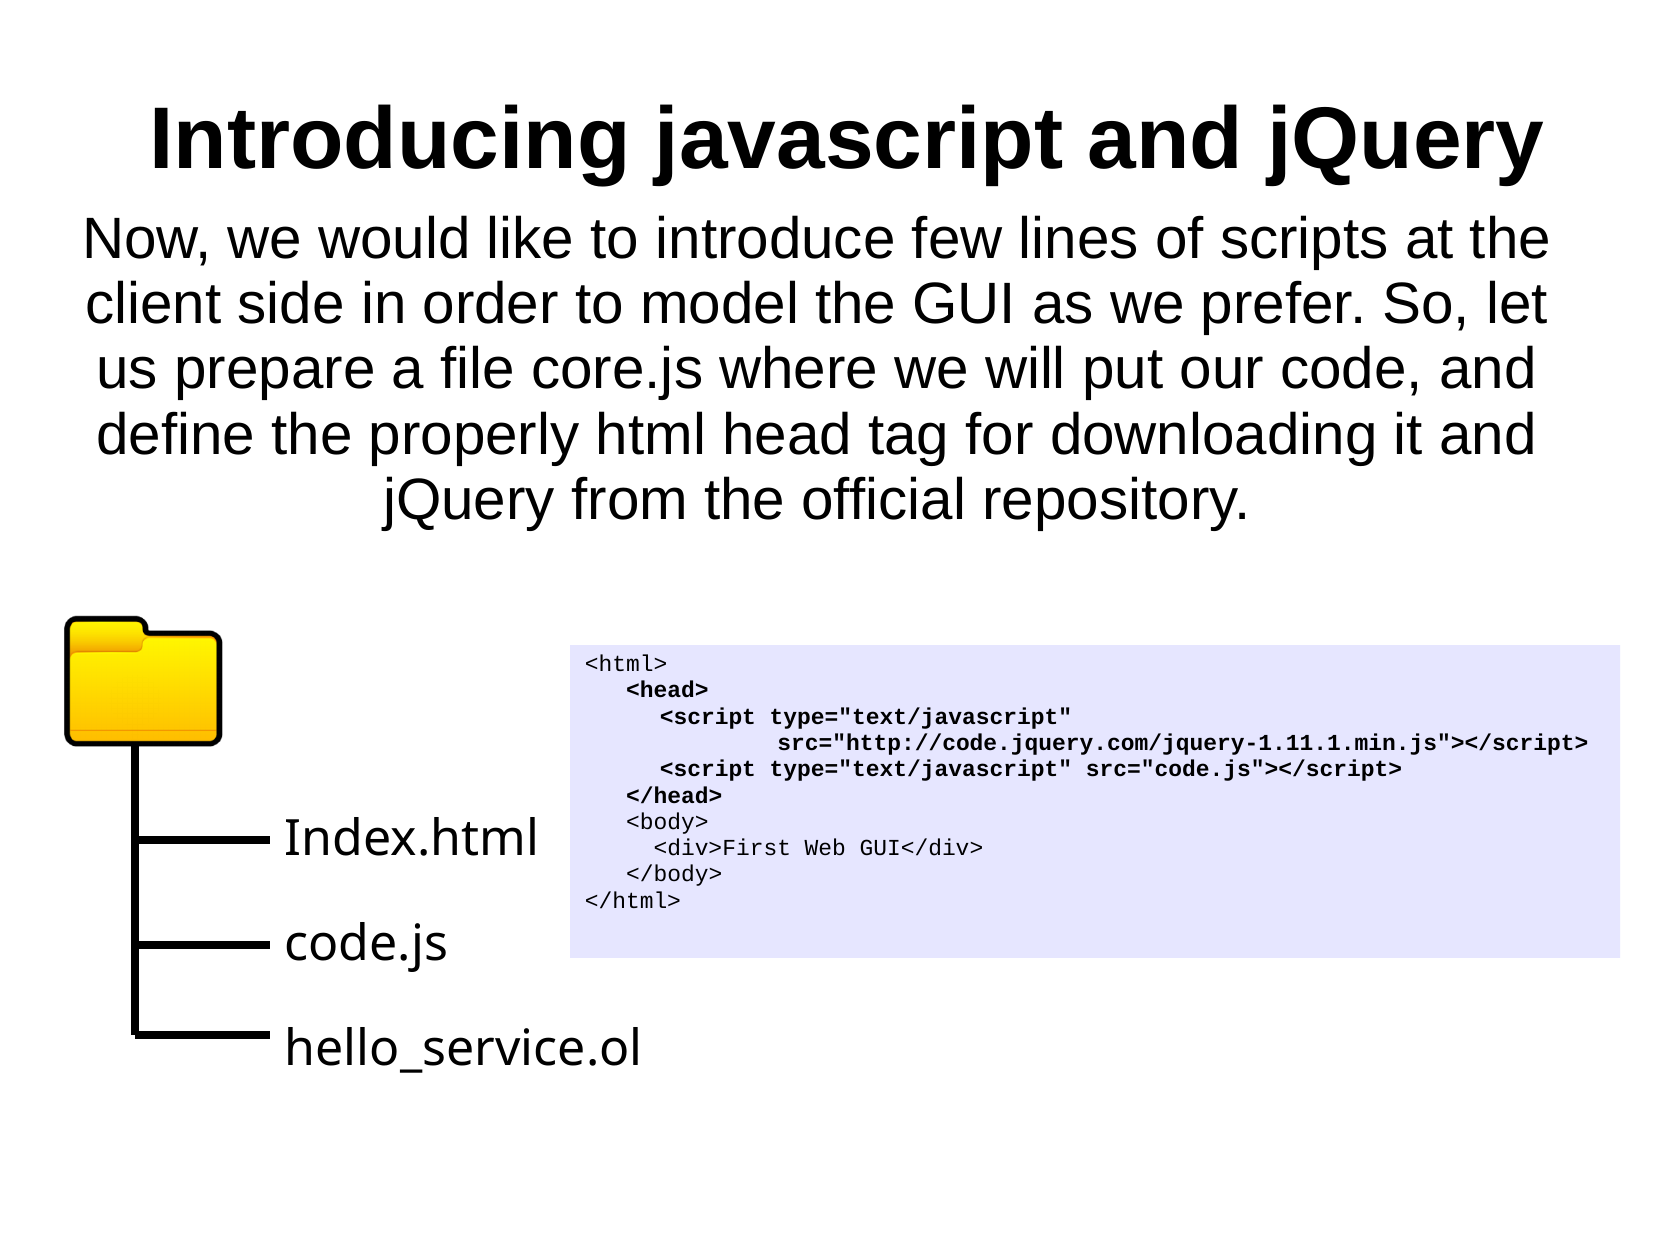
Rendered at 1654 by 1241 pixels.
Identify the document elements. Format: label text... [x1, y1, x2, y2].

text_box Index.html [270, 795, 570, 871]
text_box Now, we would like to introduce few lines of scripts at the client side in order to model the GUI as we prefer. So, let us prepare a file core.js where we will put our code, and define the properly html head tag for downloading it and jQuery from the official repository. [60, 198, 1576, 616]
text_box <html> <head> <script type="text/javascript" src="http://code.jquery.com/jquery-1.11.1.min.js"></script> <script type="text/javascript" src="code.js"></script> </head> <body> <div>First Web GUI</div> </body> </html> [570, 645, 1621, 958]
picture [60, 599, 226, 766]
text_box Introducing javascript and jQuery [135, 82, 1561, 196]
text_box code.js [270, 900, 661, 976]
text_box hello_service.ol [270, 1005, 796, 1081]
